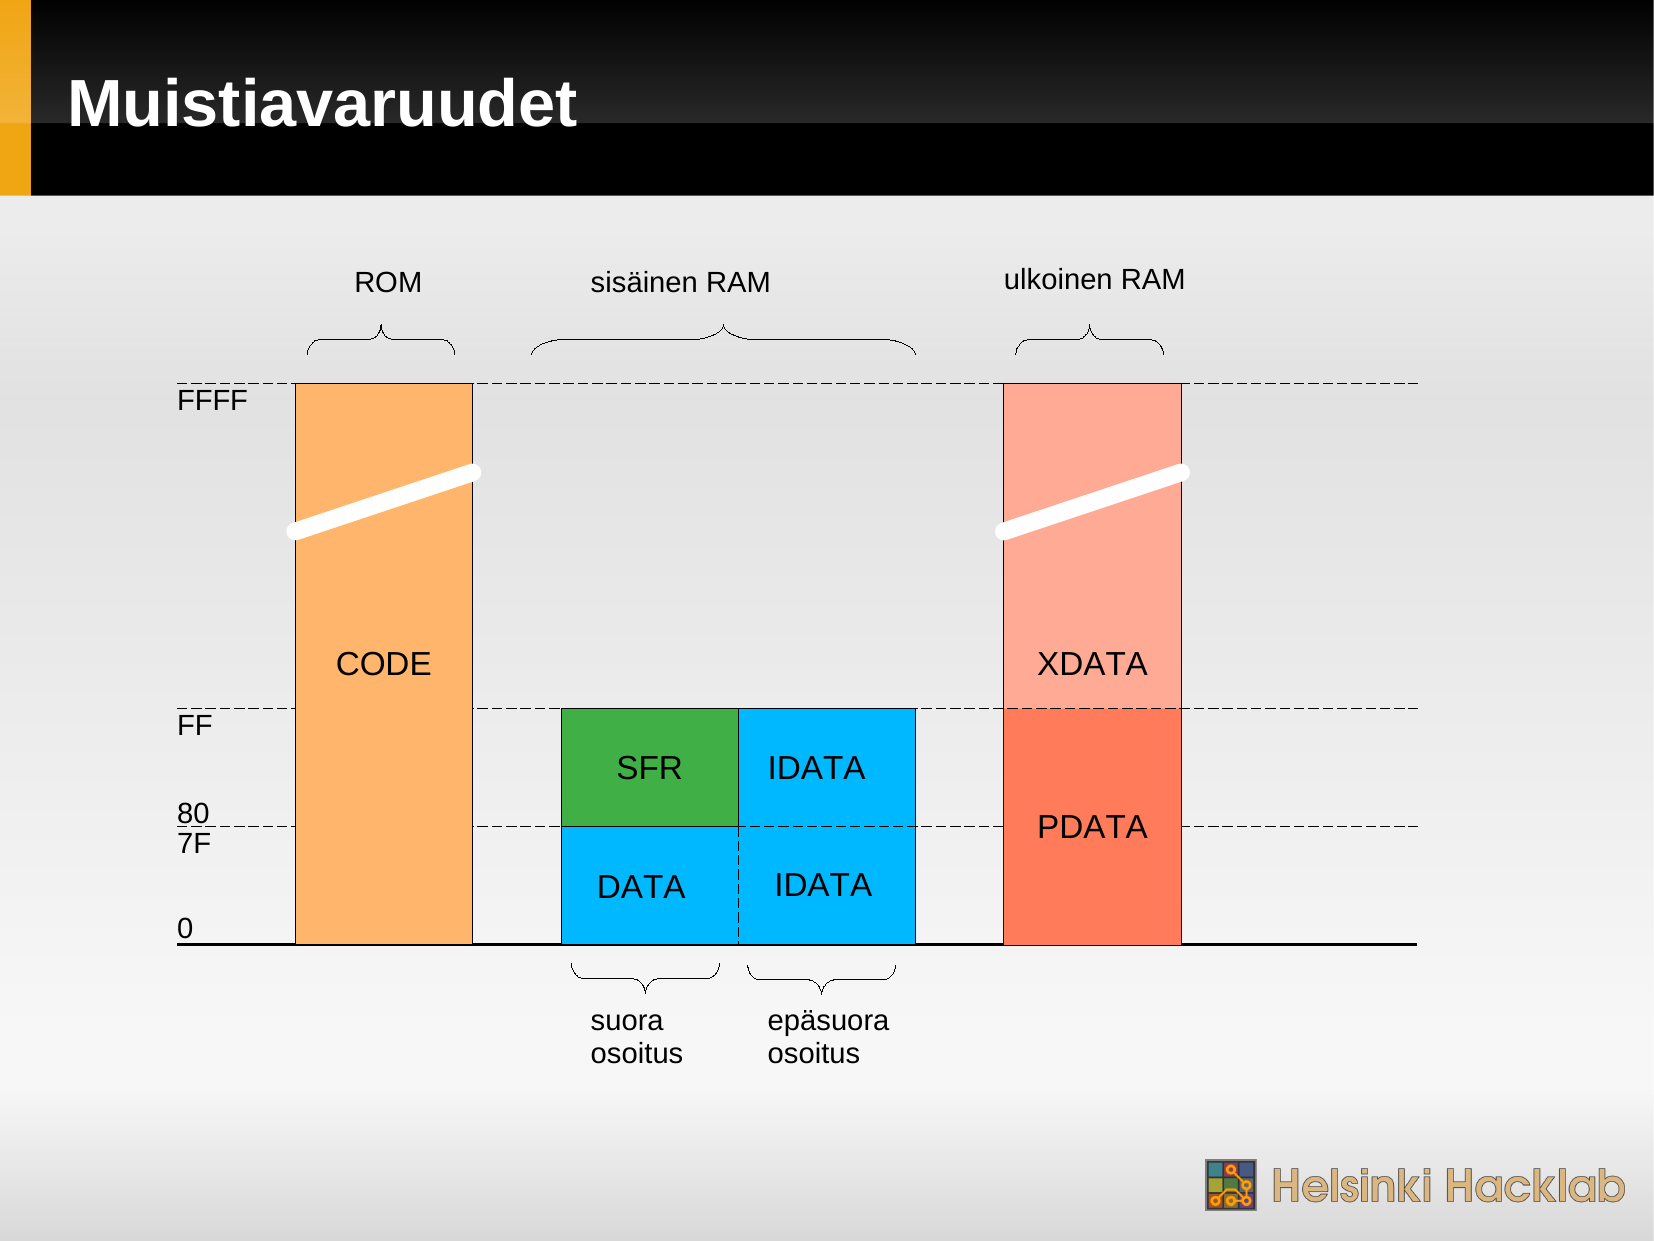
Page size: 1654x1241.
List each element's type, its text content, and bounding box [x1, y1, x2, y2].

text_box PDATA [1003, 708, 1182, 945]
text_box DATA [596, 868, 715, 906]
text_box CODE [295, 383, 473, 521]
text_box ROM [354, 265, 473, 299]
title Muistiavaruudet [67, 0, 1556, 208]
text_box 0 [177, 912, 266, 946]
text_box FF [177, 708, 266, 742]
text_box 80 [177, 797, 266, 831]
text_box sisäinen RAM [590, 265, 857, 299]
text_box XDATA [1003, 383, 1182, 522]
text_box IDATA [767, 749, 886, 787]
text_box epäsuora osoitus [767, 1003, 916, 1070]
text_box 7F [177, 831, 266, 860]
text_box XDATA [1003, 482, 1182, 708]
text_box IDATA [774, 866, 893, 904]
text_box suora osoitus [590, 1003, 709, 1070]
text_box ulkoinen RAM [1003, 262, 1270, 296]
text_box FFFF [177, 383, 266, 417]
text_box SFR [561, 708, 739, 827]
text_box [561, 708, 916, 945]
picture [0, 0, 1654, 1241]
text_box CODE [295, 482, 473, 945]
